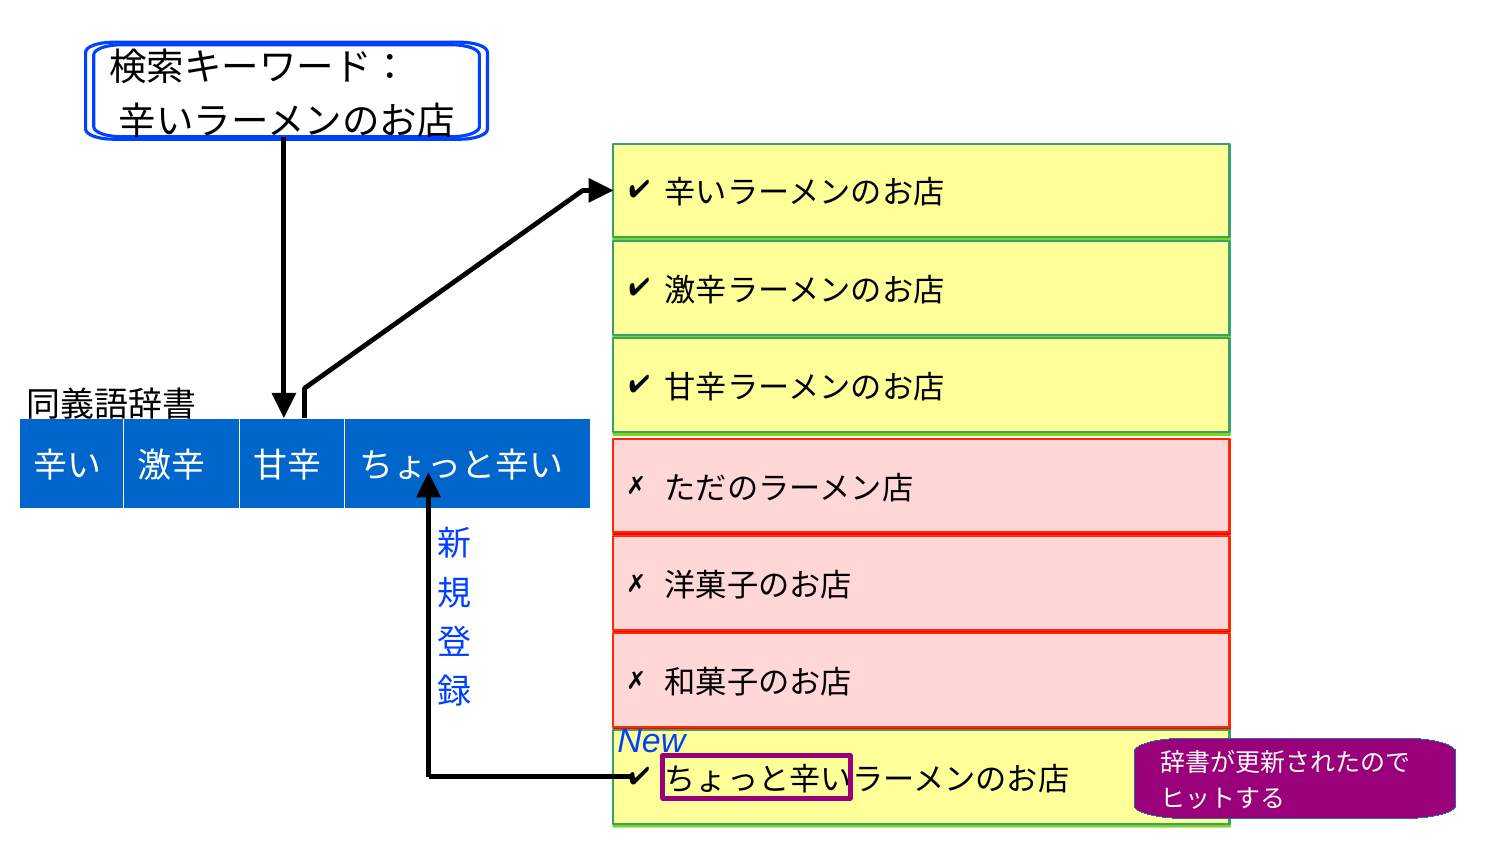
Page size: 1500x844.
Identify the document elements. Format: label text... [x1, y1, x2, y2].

text_box 検索キーワード： 辛いラーメンのお店 [93, 44, 480, 137]
text_box 辛いラーメンのお店 [613, 143, 1230, 238]
text_box 同義語辞書 [11, 369, 237, 419]
table_header 辛い [20, 419, 123, 508]
text_box 辞書が更新されたのでヒットする [1134, 738, 1456, 819]
text_box [85, 42, 488, 140]
text_box New [665, 758, 709, 768]
table_header ちょっと辛い [345, 419, 590, 508]
text_box 洋菓子のお店 [613, 535, 1230, 630]
text_box ちょっと辛いラーメンのお店 [665, 758, 848, 796]
text_box ちょっと辛いラーメンのお店 [613, 768, 645, 778]
text_box 和菓子のお店 [613, 633, 1230, 727]
text_box 甘辛ラーメンのお店 [613, 338, 1230, 432]
table_header 激辛 [124, 419, 239, 508]
text_box 激辛ラーメンのお店 [613, 240, 1230, 335]
text_box 新規登録 [423, 508, 518, 660]
table_header 甘辛 [240, 419, 344, 508]
text_box ちょっと辛いラーメンのお店 [613, 730, 1230, 824]
text_box ただのラーメン店 [613, 438, 1230, 533]
text_box New [602, 714, 709, 768]
